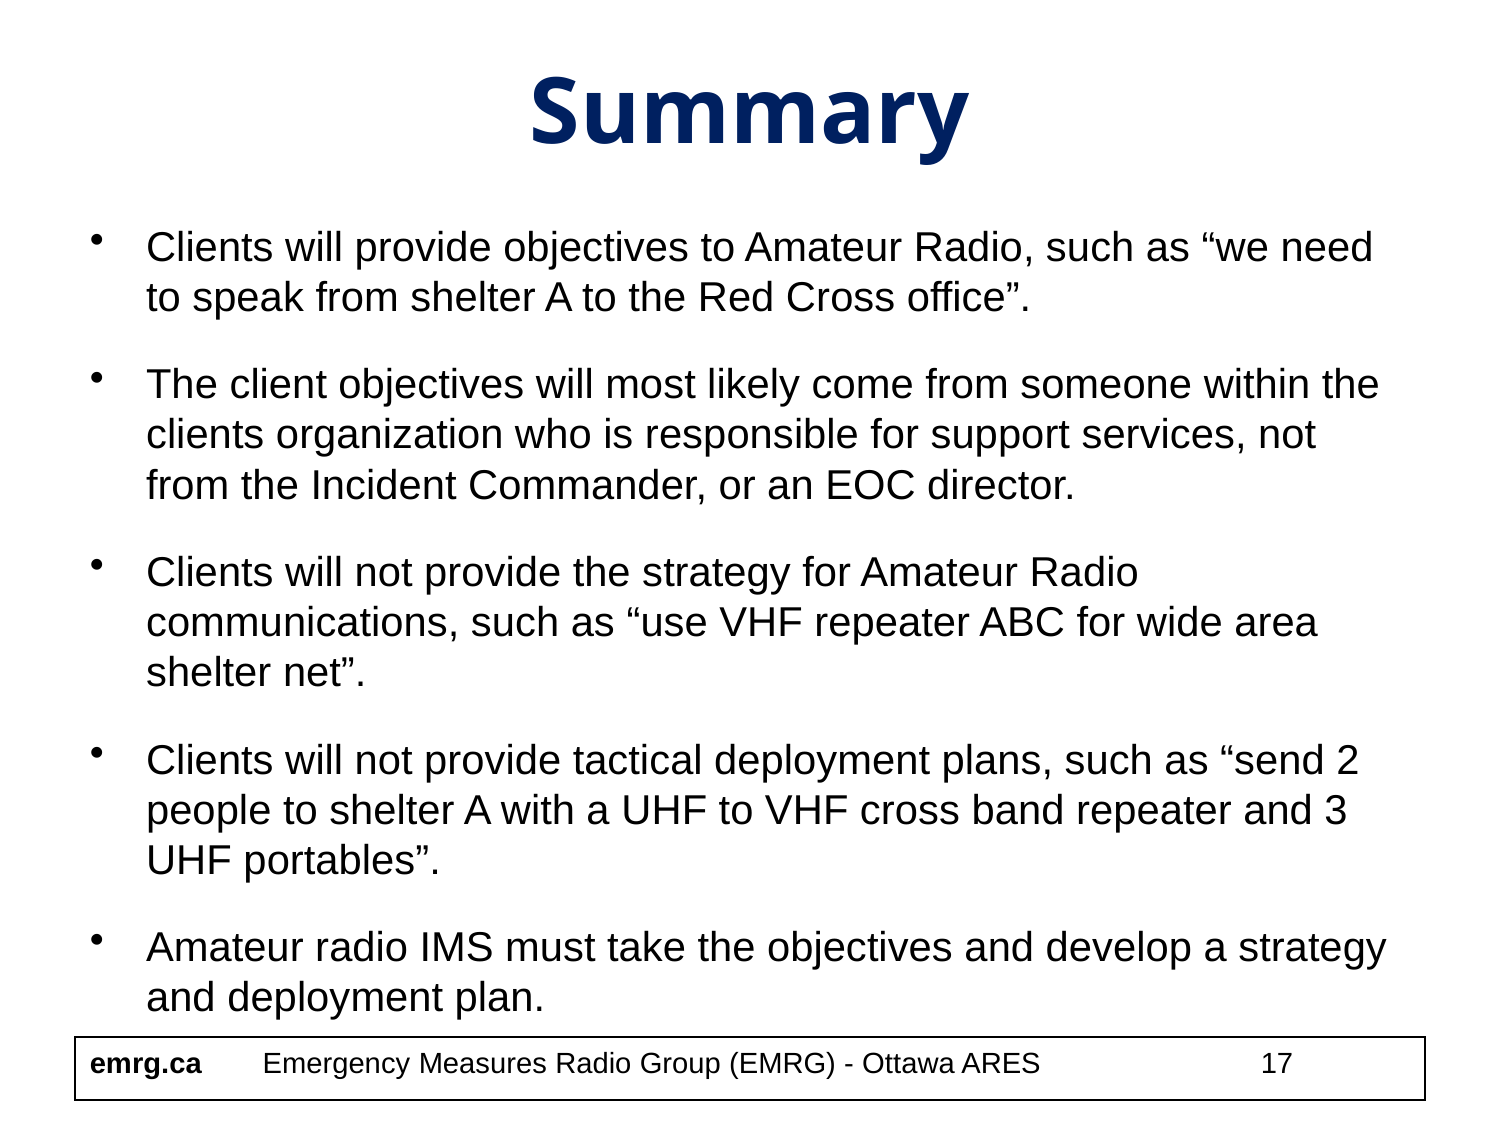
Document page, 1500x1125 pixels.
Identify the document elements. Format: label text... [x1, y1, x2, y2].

text_box Summary [74, 45, 1425, 175]
footer Emergency Measures Radio Group (EMRG) - Ottawa ARES [247, 1038, 1238, 1103]
slide_number <number> [1246, 1038, 1425, 1103]
text_box Clients will provide objectives to Amateur Radio, such as “we need to speak from shelter A to the Red Cross office”. The client objectives will most likely come from someone within the clients organization who is responsible for support services, not from the Incident Commander, or an EOC director. Clients will not provide the strategy for Amateur Radio communications, such as “use VHF repeater ABC for wide area shelter net”. Clients will not provide tactical deployment plans, such as “send 2 people to shelter A with a UHF to VHF cross band repeater and 3 UHF portables”. Amateur radio IMS must take the objectives and develop a strategy and deployment plan. [74, 212, 1425, 1038]
